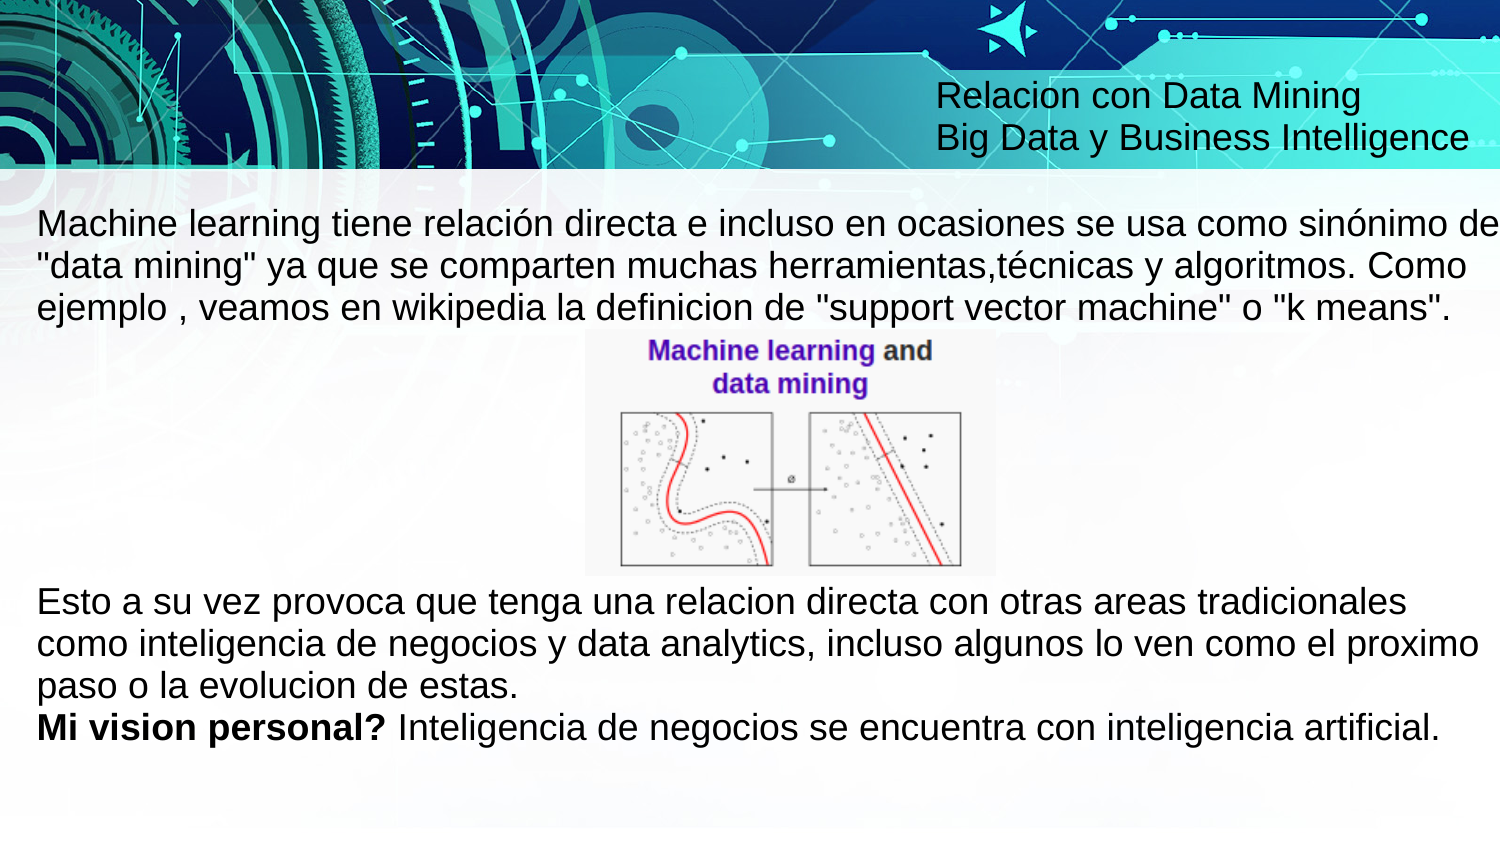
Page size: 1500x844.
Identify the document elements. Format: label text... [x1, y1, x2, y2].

text_box Machine learning tiene relación directa e incluso en ocasiones se usa como sinónimo de "data mining" ya que se comparten muchas herramientas,técnicas y algoritmos. Como ejemplo , veamos en wikipedia la definicion de "support vector machine" o "k means". Esto a su vez provoca que tenga una relacion directa con otras areas tradicionales como inteligencia de negocios y data analytics, incluso algunos lo ven como el proximo paso o la evolucion de estas. Mi vision personal? Inteligencia de negocios se encuentra con inteligencia artificial. [21, 195, 1500, 750]
picture [585, 329, 996, 576]
text_box Relacion con Data Mining Big Data y Business Intelligence [920, 67, 1486, 166]
picture [0, 0, 1500, 844]
